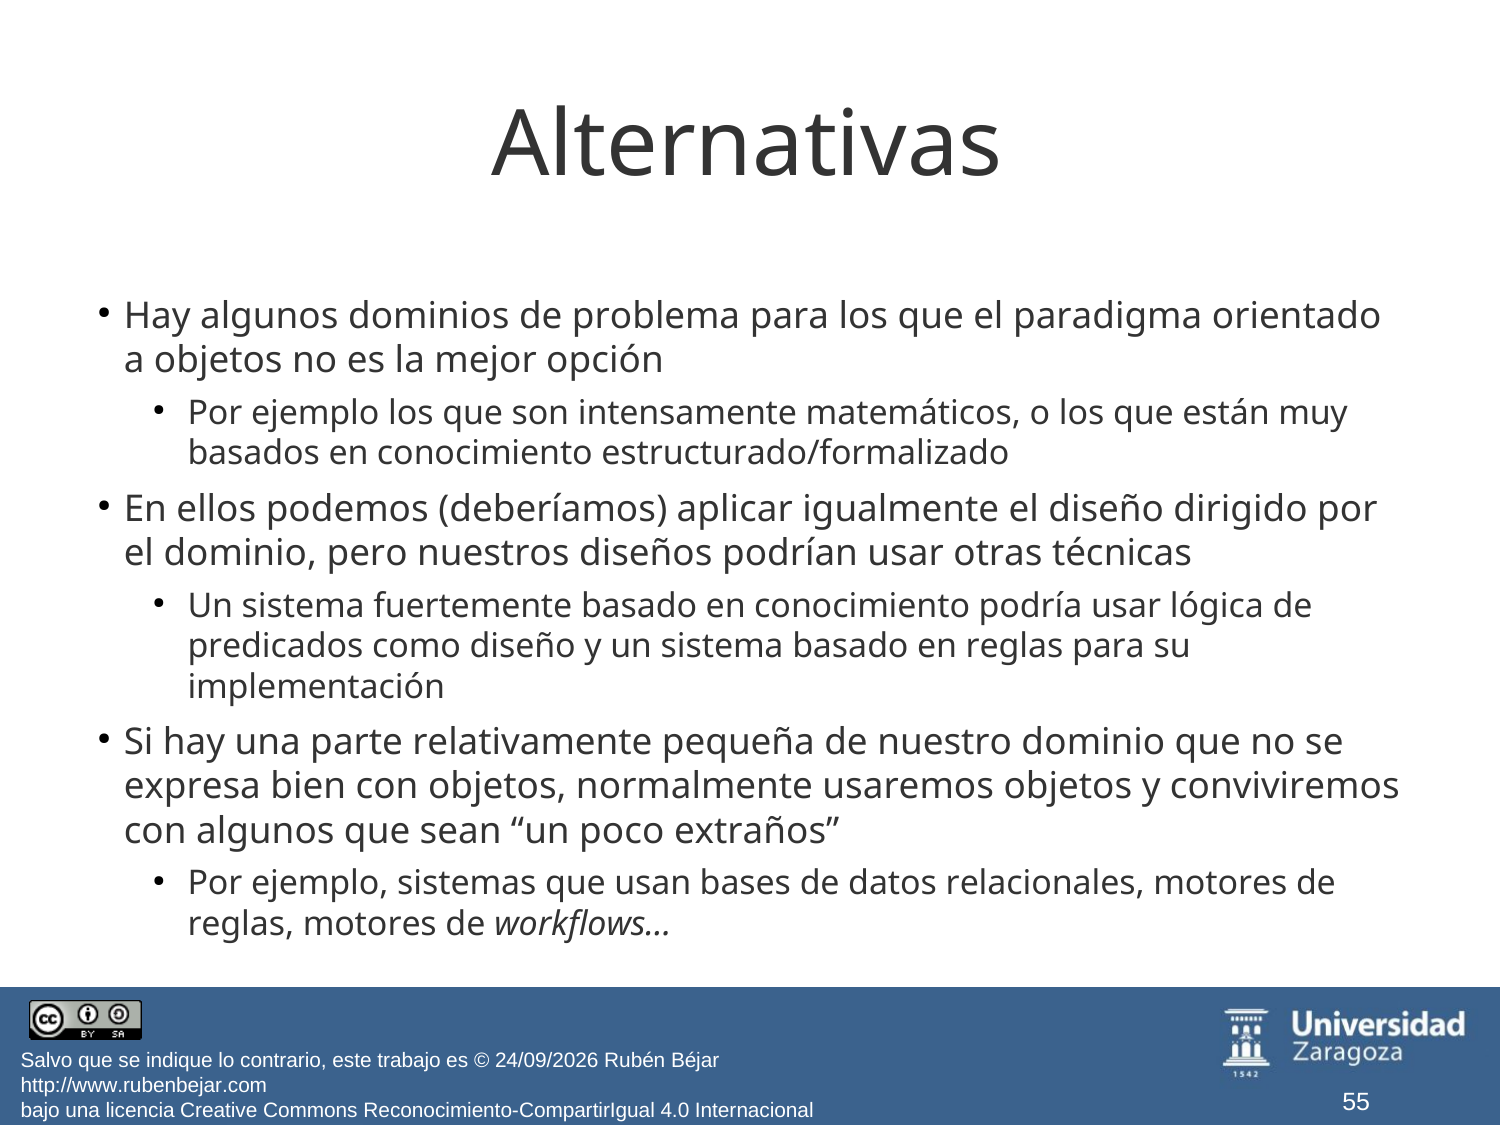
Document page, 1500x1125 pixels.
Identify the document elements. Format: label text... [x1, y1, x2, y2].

title Alternativas [74, 21, 1420, 257]
list Hay algunos dominios de problema para los que el paradigma orientado a objetos no es la mejor opción Por ejemplo los que son intensamente matemáticos, o los que están muy basados en conocimiento estructurado/formalizado En ellos podemos (deberíamos) aplicar igualmente el diseño dirigido por el dominio, pero nuestros diseños podrían usar otras técnicas Un sistema fuertemente basado en conocimiento podría usar lógica de predicados como diseño y un sistema basado en reglas para su implementación Si hay una parte relativamente pequeña de nuestro dominio que no se expresa bien con objetos, normalmente usaremos objetos y conviviremos con algunos que sean “un poco extraños” Por ejemplo, sistemas que usan bases de datos relacionales, motores de reglas, motores de workflows... [82, 283, 1418, 957]
picture [0, 987, 1500, 1125]
